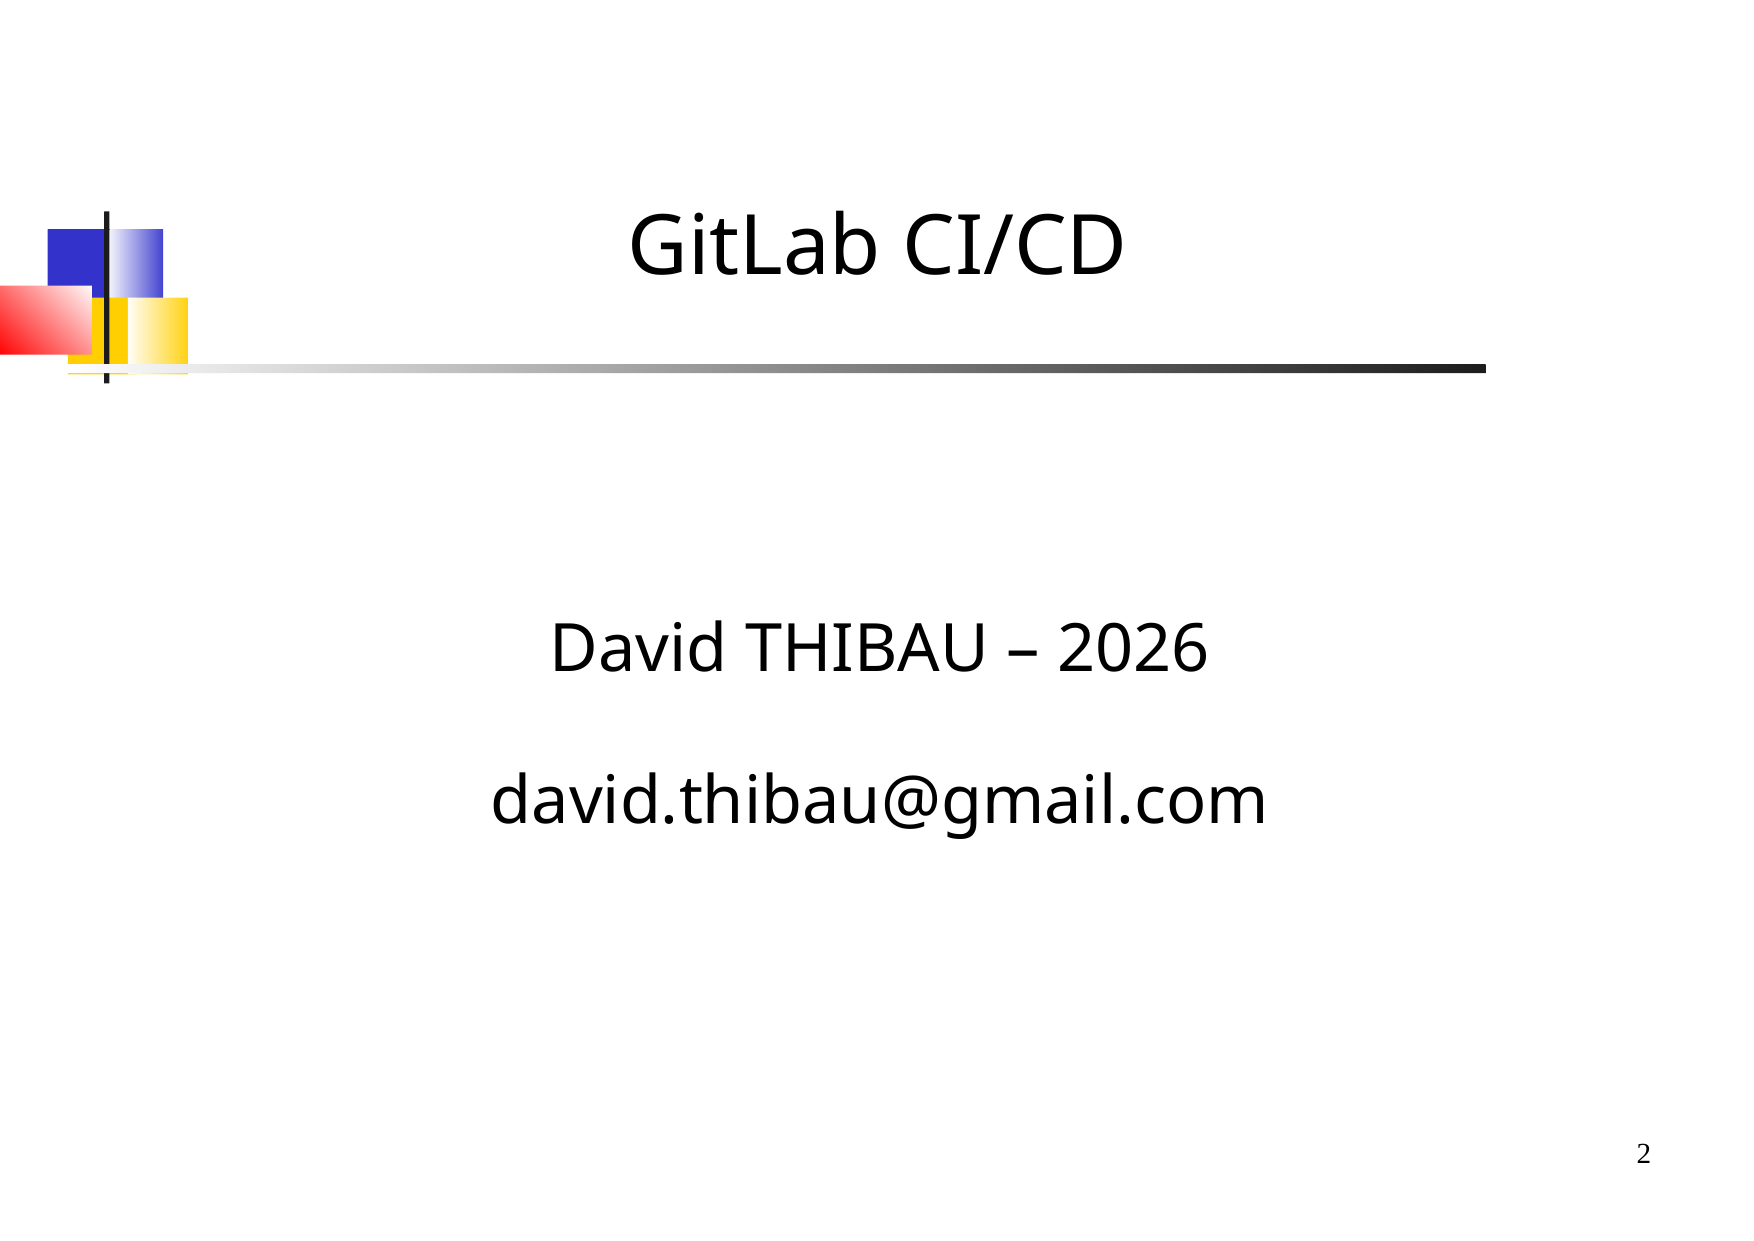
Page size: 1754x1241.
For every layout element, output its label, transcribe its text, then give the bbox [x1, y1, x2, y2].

title GitLab CI/CD [179, 150, 1577, 341]
subtitle David THIBAU – 2026 david.thibau@gmail.com [179, 608, 1577, 841]
